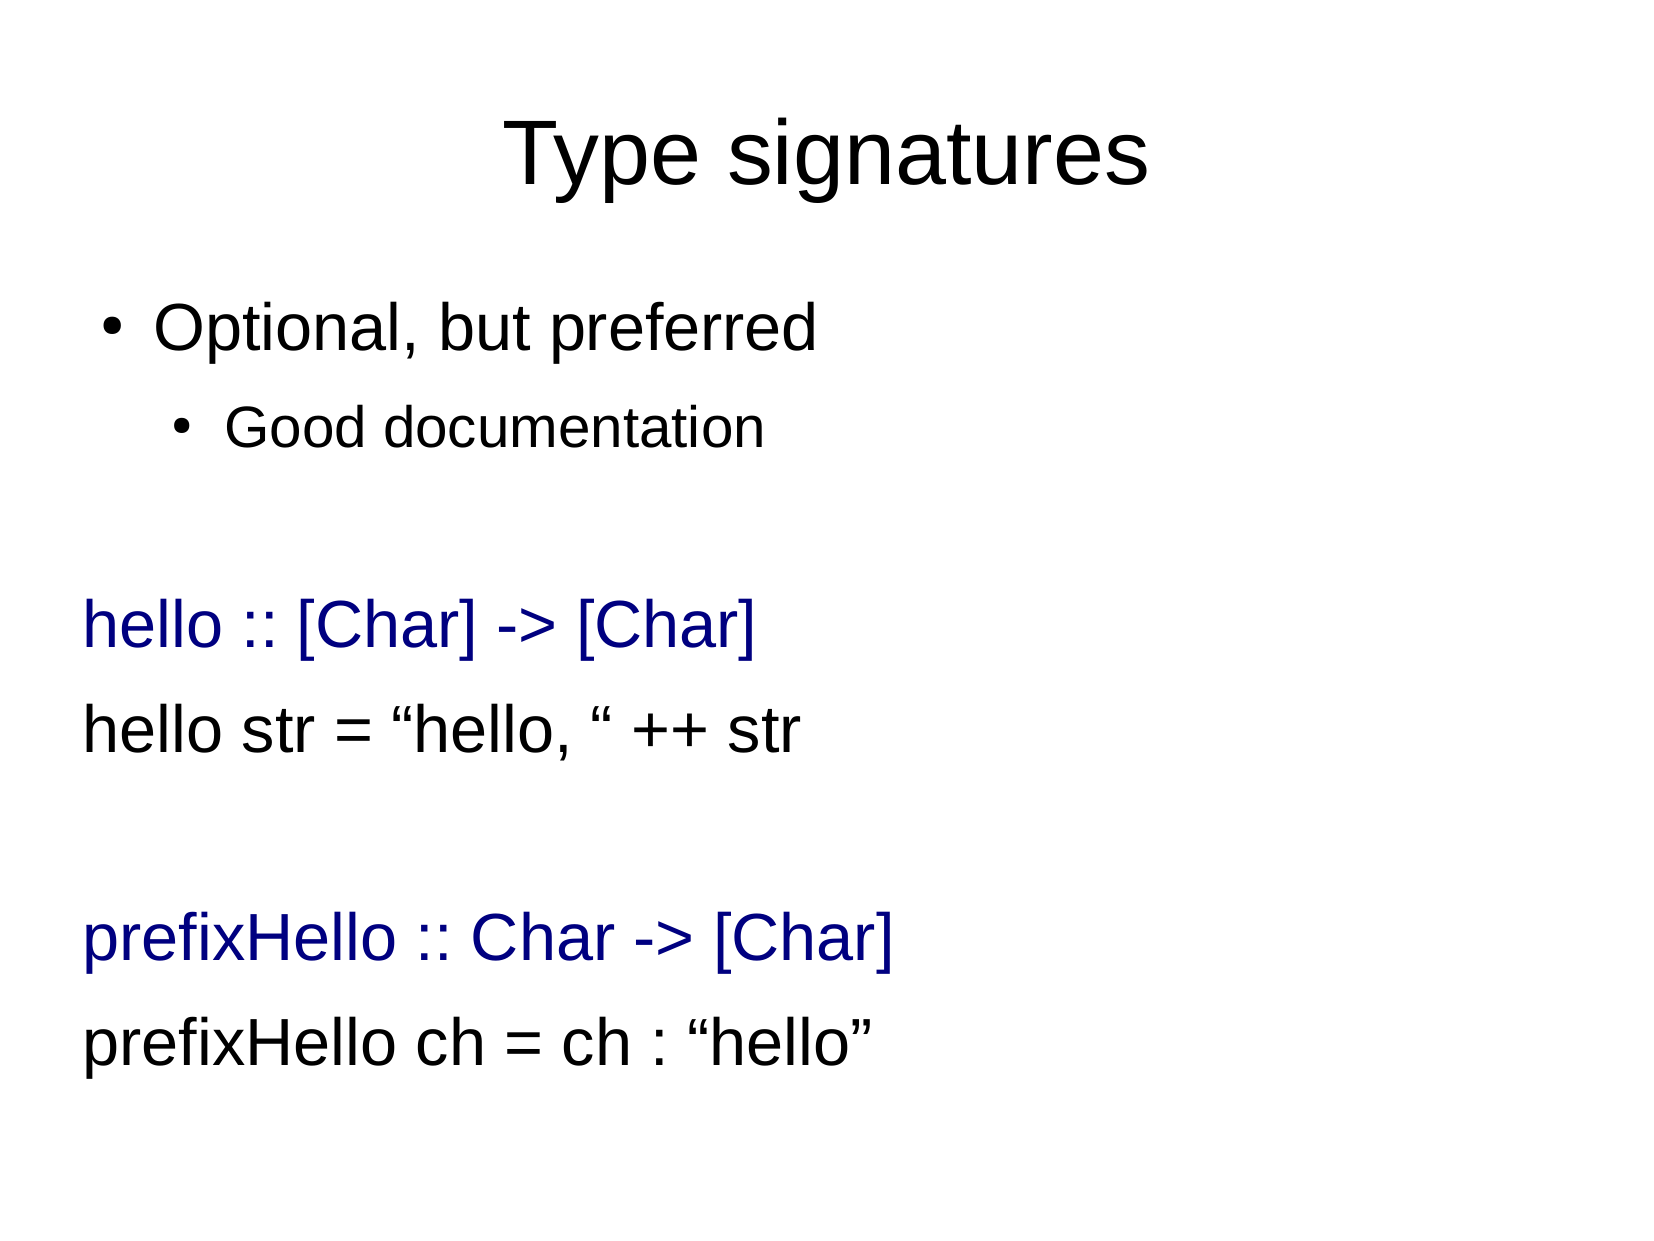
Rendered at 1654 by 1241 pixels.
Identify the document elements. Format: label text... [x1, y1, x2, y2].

title Type signatures [82, 56, 1571, 250]
list Optional, but preferred Good documentation hello :: [Char] -> [Char] hello str = “hello, “ ++ str prefixHello :: Char -> [Char] prefixHello ch = ch : “hello” [82, 290, 1571, 1094]
